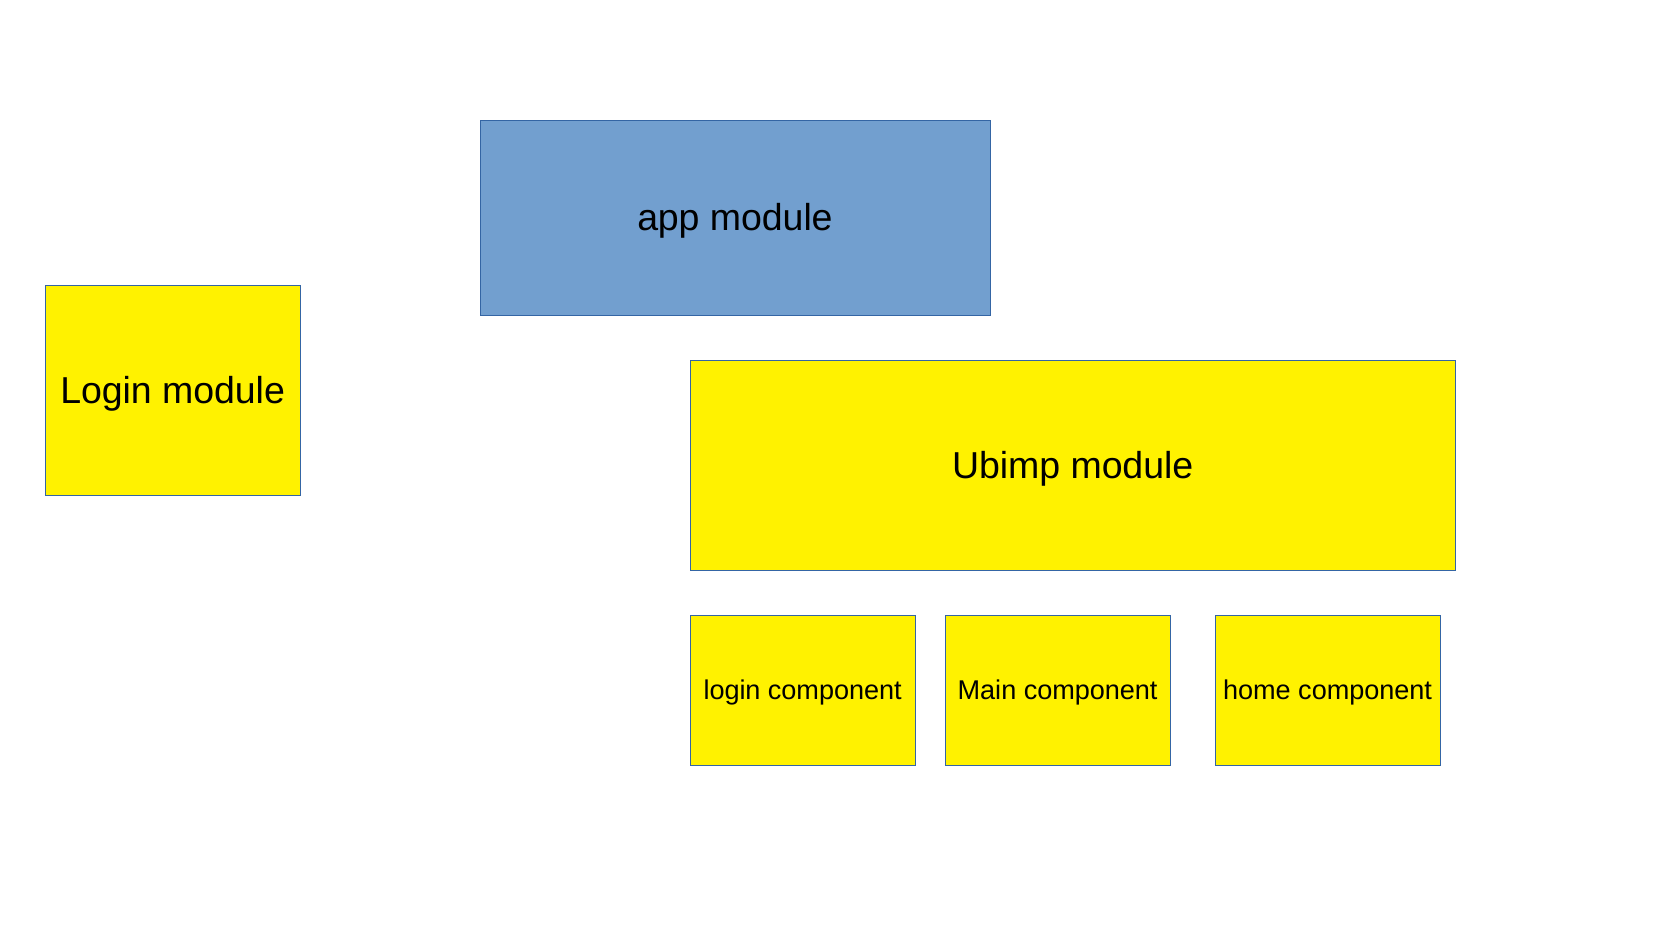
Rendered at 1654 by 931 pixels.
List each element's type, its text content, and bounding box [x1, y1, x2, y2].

text_box Main component [945, 615, 1171, 766]
text_box Ubimp module [690, 360, 1456, 571]
text_box app module [480, 120, 991, 316]
text_box Login module [45, 285, 301, 496]
text_box home component [1215, 615, 1441, 766]
text_box login component [690, 615, 916, 766]
